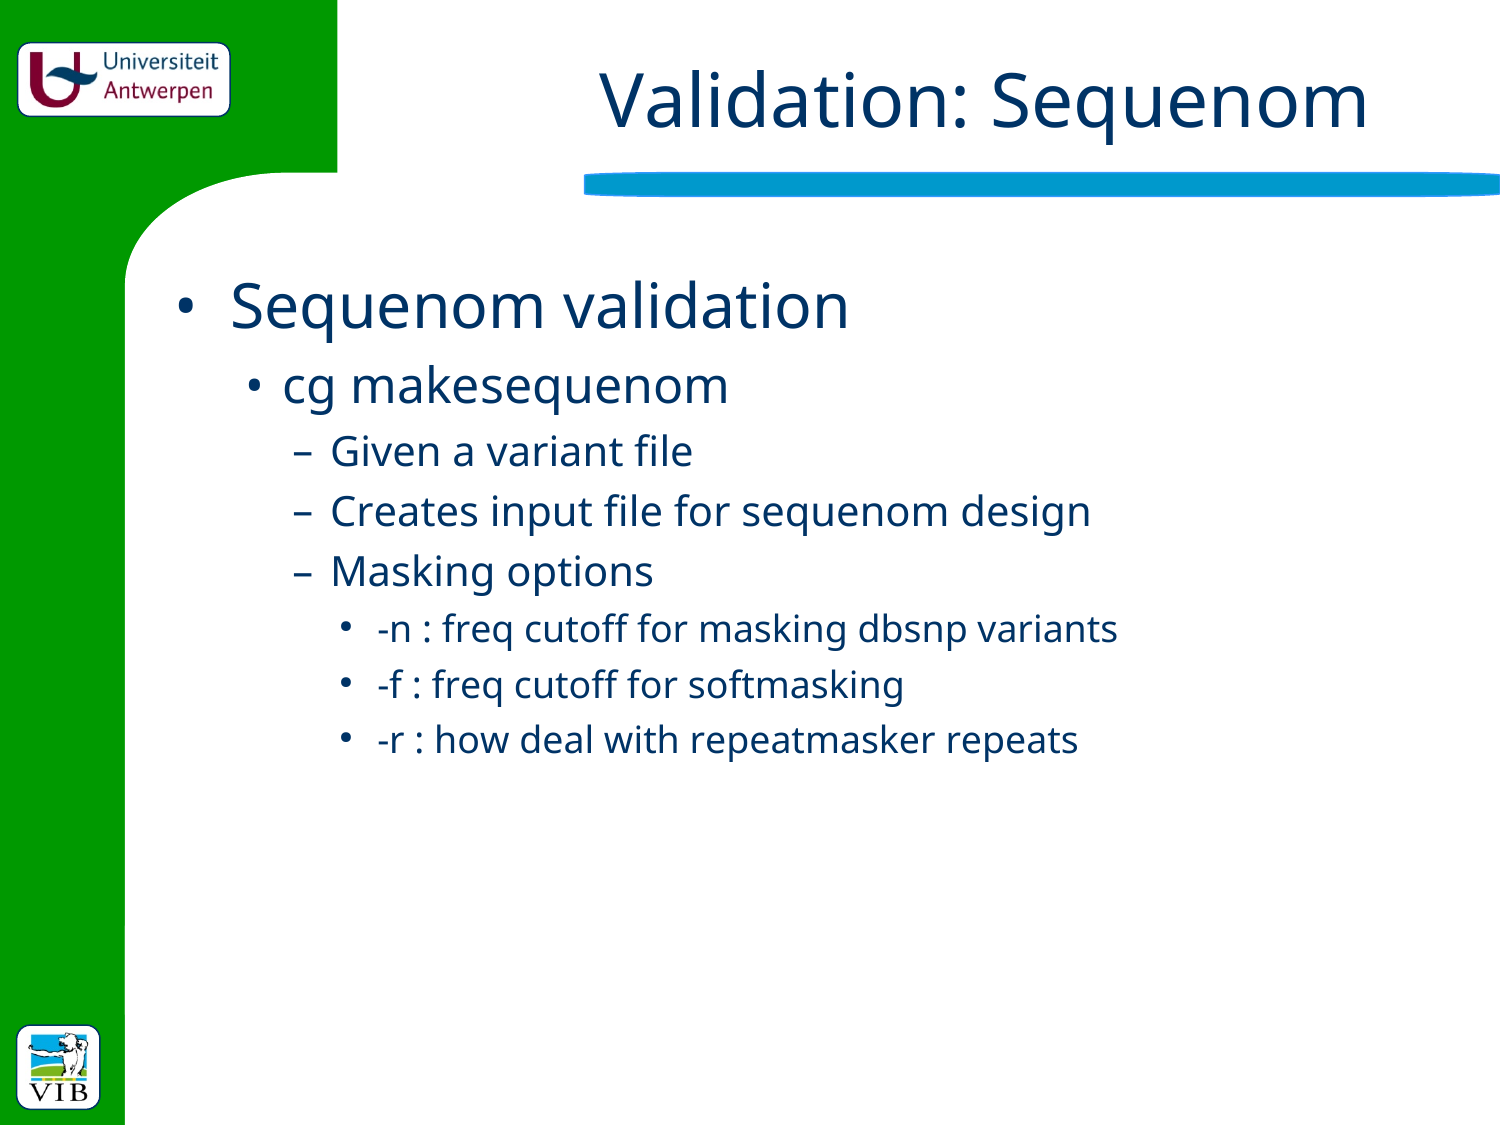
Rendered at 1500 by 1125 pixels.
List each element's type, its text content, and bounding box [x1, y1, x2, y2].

picture [25, 1029, 91, 1107]
title Validation: Sequenom [584, 0, 1500, 195]
list Sequenom validation cg makesequenom Given a variant file Creates input file for sequenom design Masking options -n : freq cutoff for masking dbsnp variants -f : freq cutoff for softmasking -r : how deal with repeatmasker repeats [159, 258, 1465, 1085]
picture [25, 47, 223, 112]
